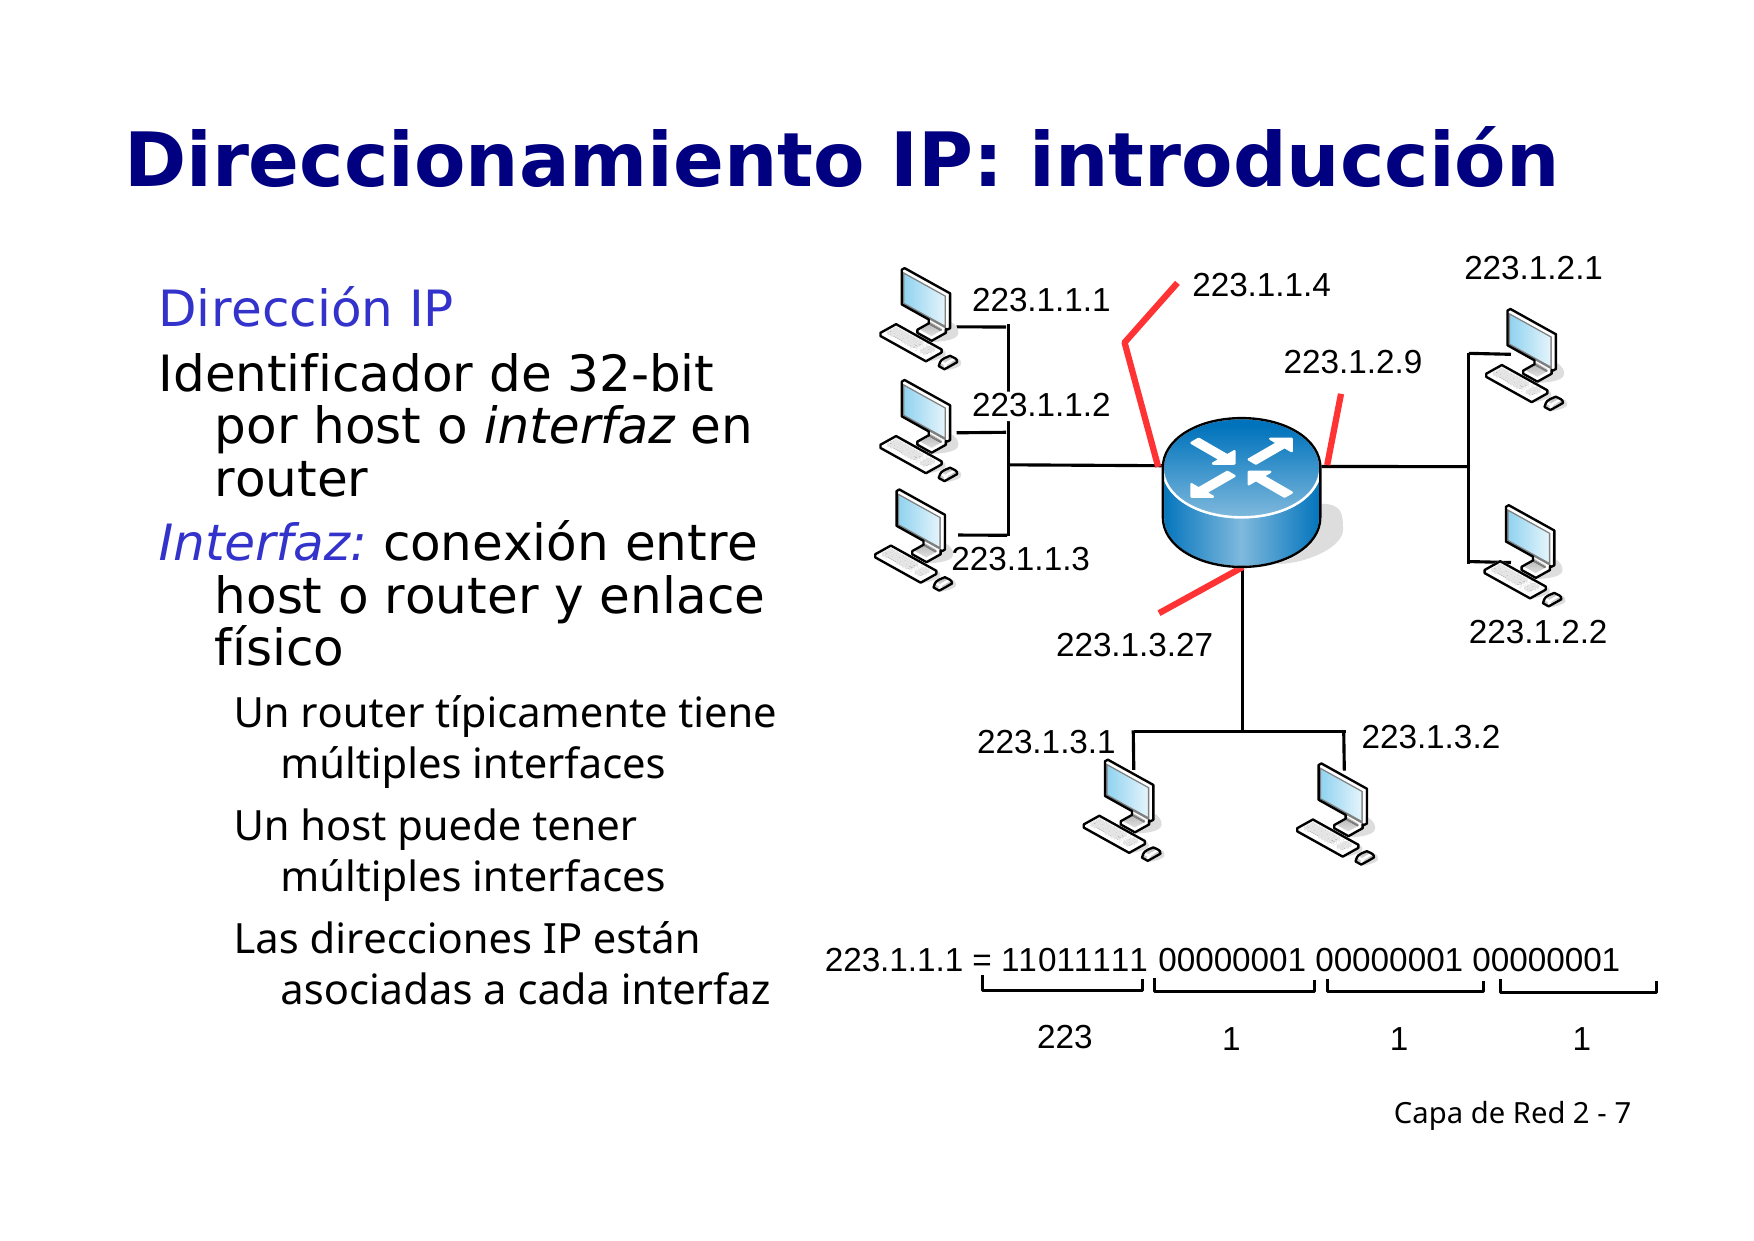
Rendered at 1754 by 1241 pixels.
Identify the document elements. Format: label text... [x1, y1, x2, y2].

text_box [1350, 846, 1362, 855]
text_box [1488, 373, 1546, 400]
text_box [877, 553, 935, 580]
text_box [932, 545, 952, 562]
text_box [936, 324, 958, 341]
text_box [1320, 766, 1365, 834]
text_box 1 [1557, 1012, 1606, 1066]
text_box [1281, 504, 1342, 563]
text_box [882, 332, 940, 359]
text_box 223.1.1.1 = 11011111 00000001 00000001 00000001 [810, 933, 1637, 986]
text_box [882, 444, 940, 471]
text_box [1540, 561, 1562, 578]
text_box [1542, 365, 1563, 382]
text_box [903, 382, 948, 451]
text_box [935, 351, 945, 359]
text_box [1486, 569, 1544, 596]
text_box [1154, 851, 1164, 860]
text_box [1165, 420, 1319, 565]
text_box [945, 581, 955, 590]
text_box 223.1.3.1 [962, 715, 1131, 769]
text_box [1353, 819, 1374, 836]
text_box 223 [1022, 1011, 1108, 1064]
text_box [1144, 850, 1158, 859]
text_box [1509, 311, 1554, 380]
text_box [1537, 588, 1549, 597]
text_box [936, 579, 950, 588]
text_box [941, 470, 955, 479]
text_box [1555, 400, 1566, 410]
text_box [1137, 843, 1148, 851]
text_box 223.1.1.4 [1177, 258, 1346, 311]
text_box 223.1.2.9 [1268, 335, 1438, 388]
text_box [1545, 595, 1559, 604]
text_box 223.1.1.1 [957, 273, 1126, 326]
text_box 1 [1207, 1012, 1256, 1066]
text_box [1139, 815, 1161, 833]
text_box [1086, 823, 1143, 851]
text_box 1 [1375, 1012, 1424, 1066]
text_box [935, 463, 945, 471]
text_box [1299, 827, 1357, 854]
title Direccionamiento IP: introducción [109, 59, 1696, 262]
text_box [1508, 508, 1553, 576]
text_box [928, 572, 940, 581]
text_box [936, 435, 958, 453]
text_box 223.1.3.2 [1346, 711, 1516, 764]
text_box 223.1.1.2 [957, 378, 1126, 432]
text_box [950, 359, 961, 369]
text_box [1554, 597, 1565, 606]
text_box 223.1.3.27 [1041, 618, 1229, 671]
text_box [941, 358, 955, 367]
text_box [1539, 392, 1551, 401]
text_box 223.1.2.2 [1454, 606, 1623, 659]
text_box [1547, 399, 1561, 408]
list Dirección IP Identificador de 32-bit por host o interfaz en router Interfaz: conexión entre host o router y enlace físico Un router típicamente tiene múltiples interfaces Un host puede tener múltiples interfaces Las direcciones IP están asociadas a cada interfaz [143, 276, 806, 1107]
text_box [1358, 853, 1372, 862]
text_box 223.1.2.1 [1449, 241, 1619, 295]
text_box 223.1.1.3 [936, 532, 1106, 585]
text_box [898, 492, 943, 560]
text_box [1367, 855, 1377, 864]
text_box [950, 471, 961, 481]
text_box [1107, 762, 1152, 830]
text_box [903, 270, 948, 339]
